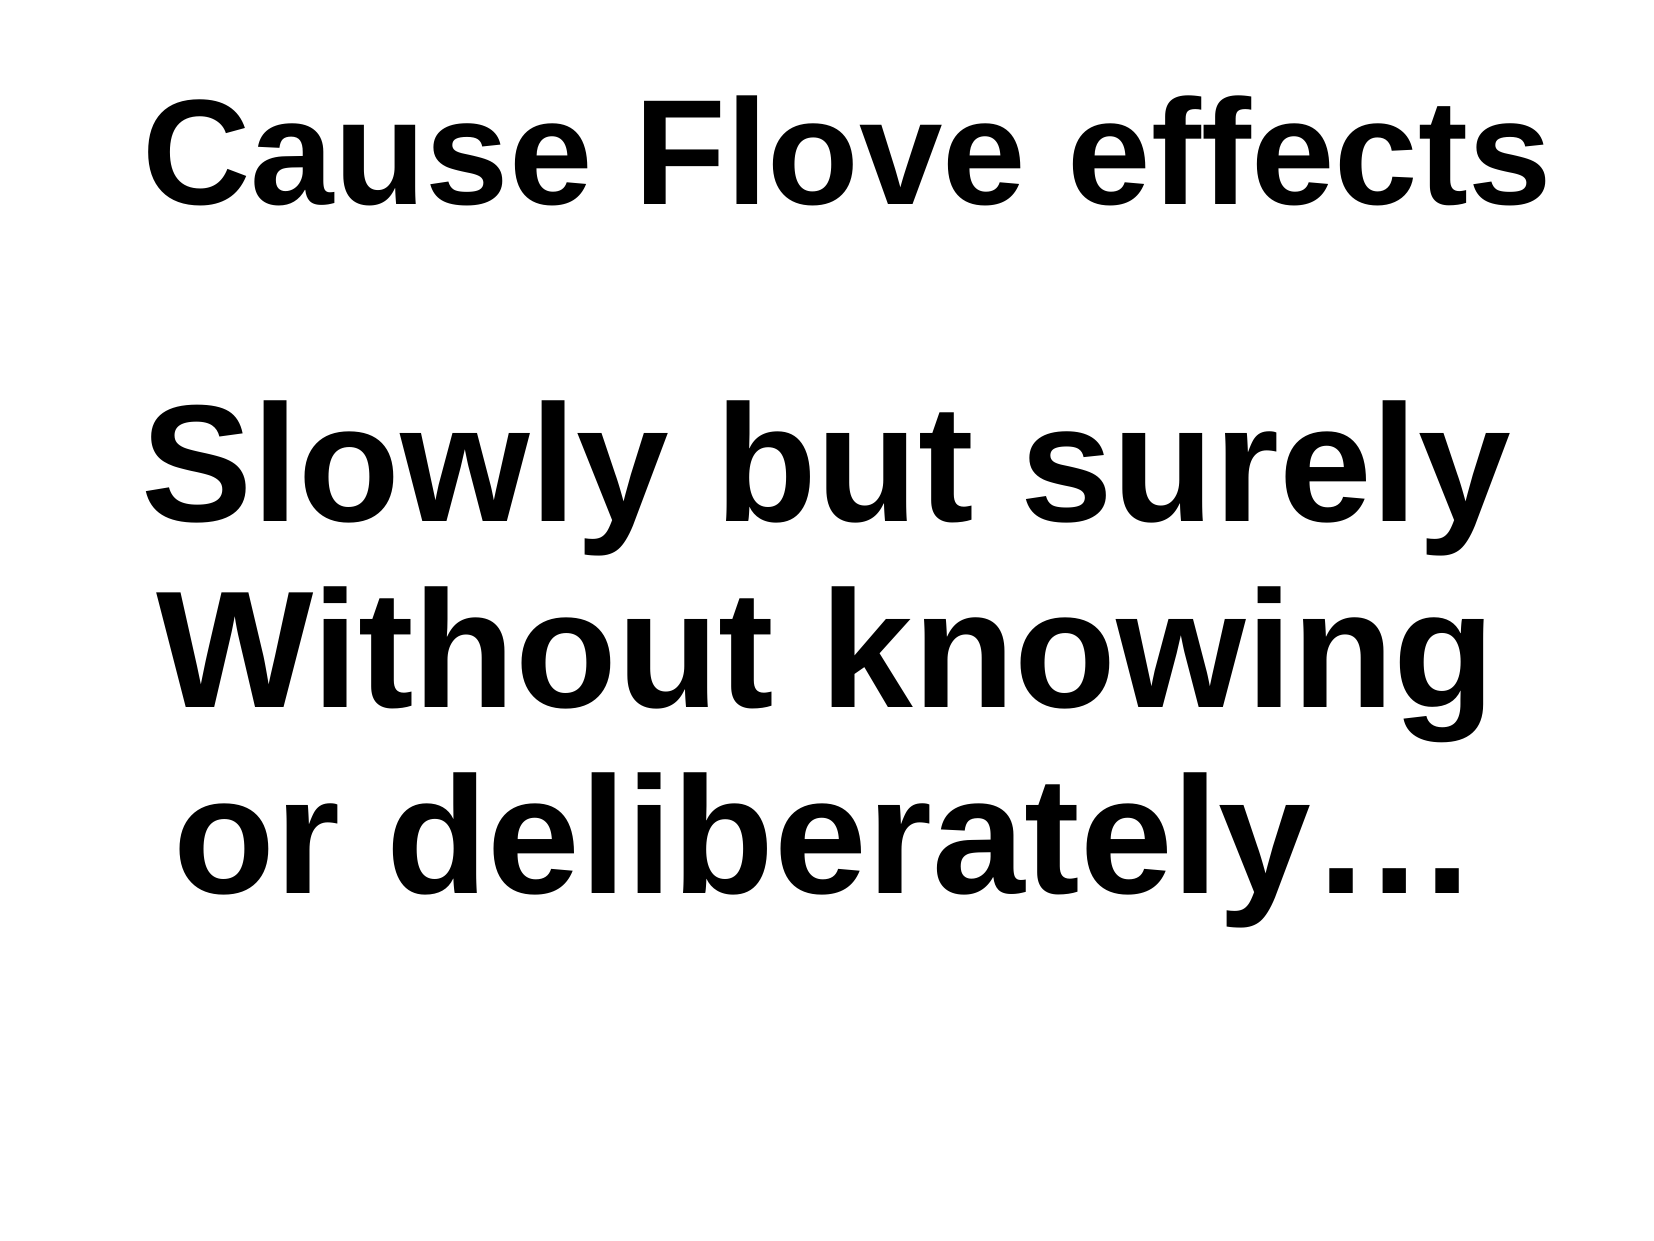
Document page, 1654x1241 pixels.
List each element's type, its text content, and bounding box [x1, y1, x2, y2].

subtitle Slowly but surely Without knowing or deliberately… [82, 0, 1571, 1241]
